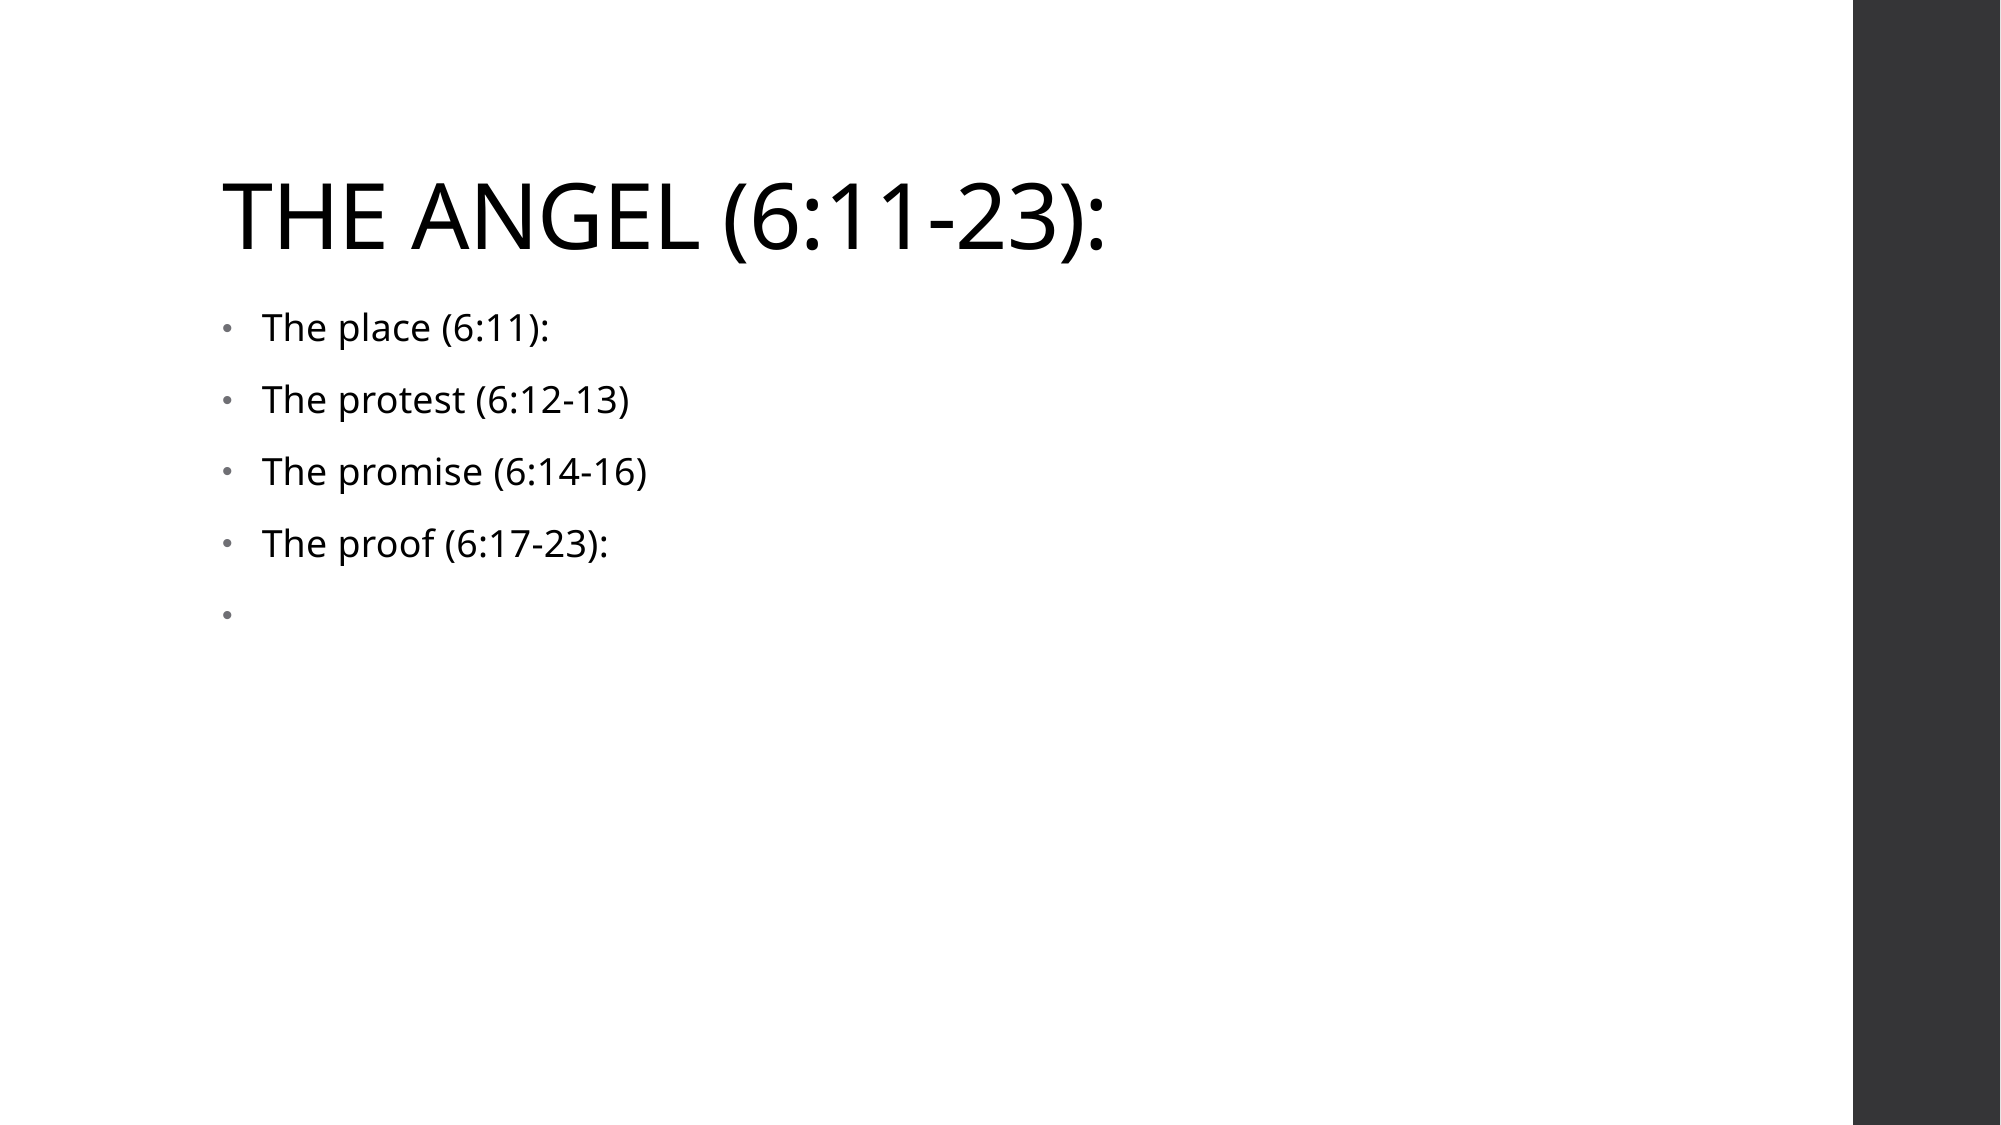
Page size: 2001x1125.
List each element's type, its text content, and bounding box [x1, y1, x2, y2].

title THE ANGEL (6:11-23): [206, 60, 1797, 278]
list The place (6:11): The protest (6:12-13) The promise (6:14-16) The proof (6:17-23): [206, 299, 1617, 1014]
